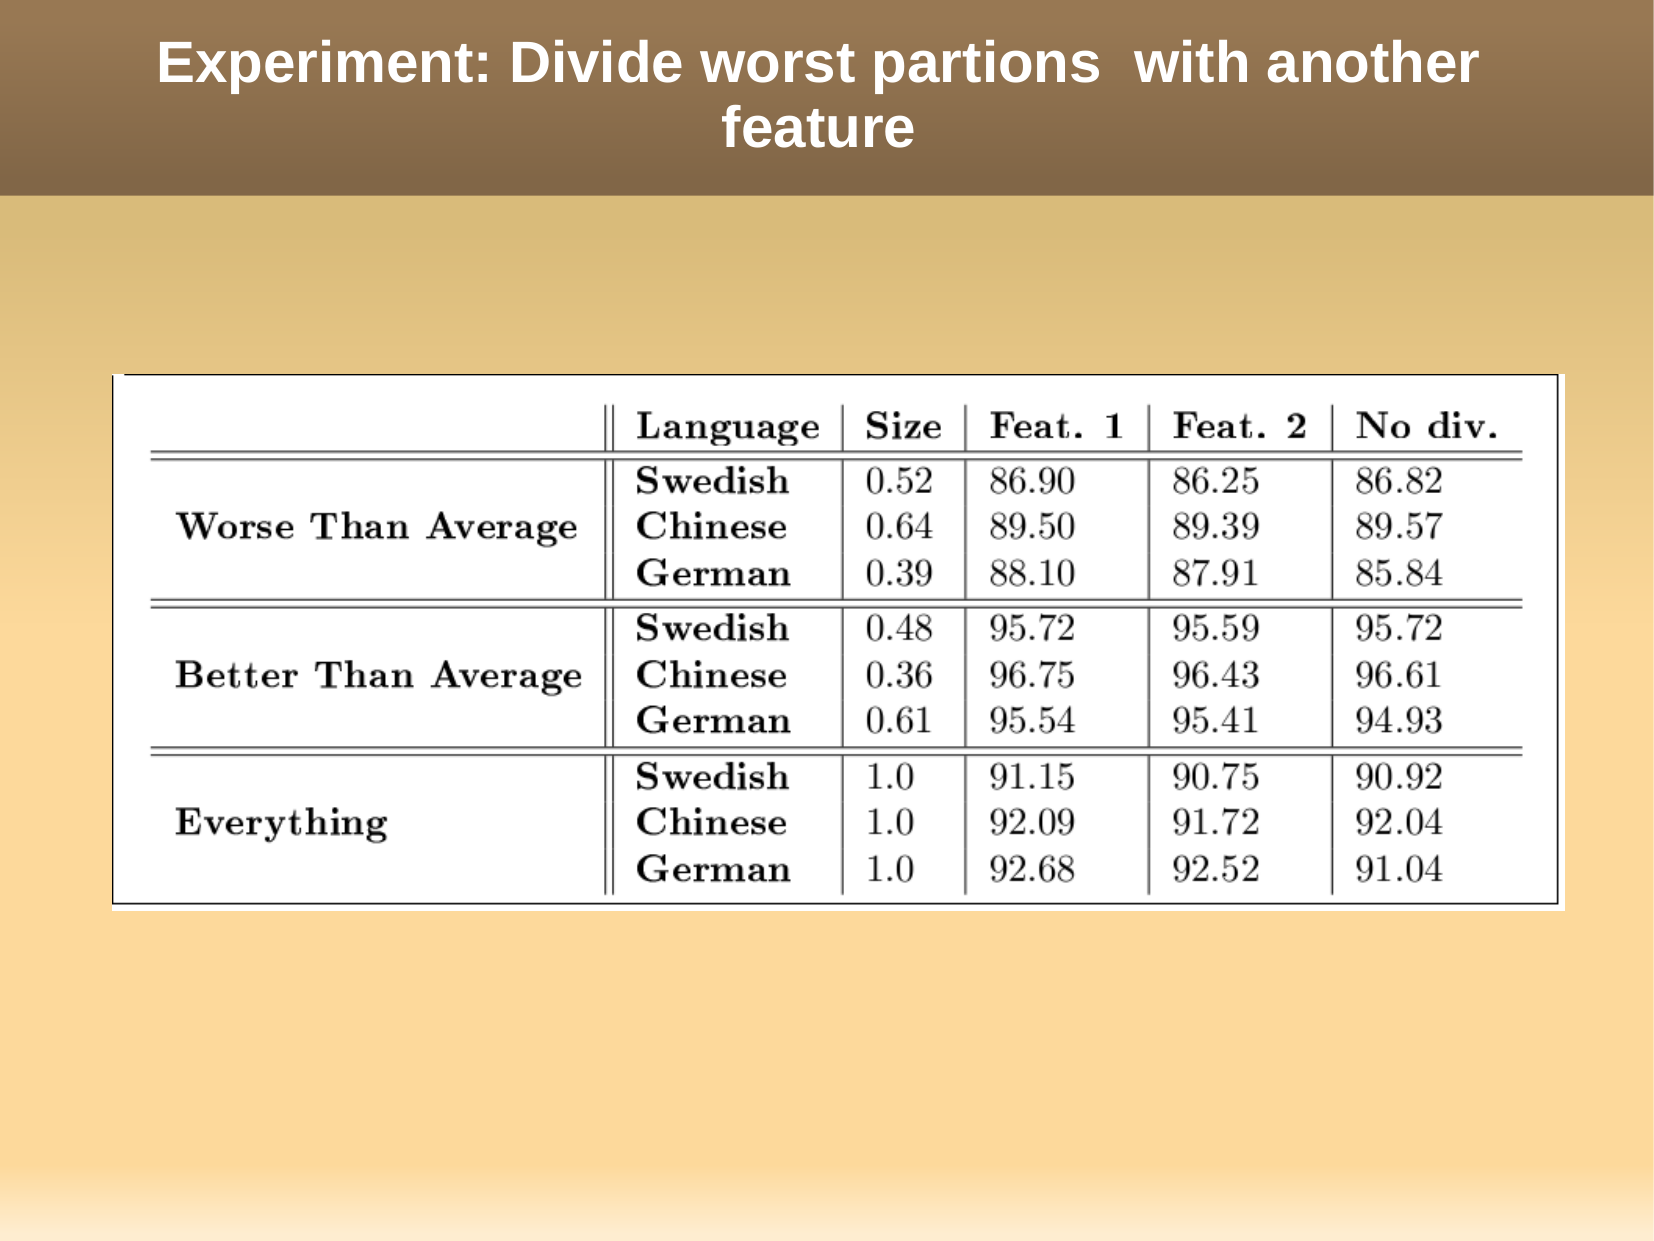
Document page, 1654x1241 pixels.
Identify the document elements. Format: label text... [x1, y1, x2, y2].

picture [0, 0, 1654, 1241]
title Experiment: Divide worst partions with another feature [75, 29, 1564, 263]
list [82, 290, 1571, 1094]
